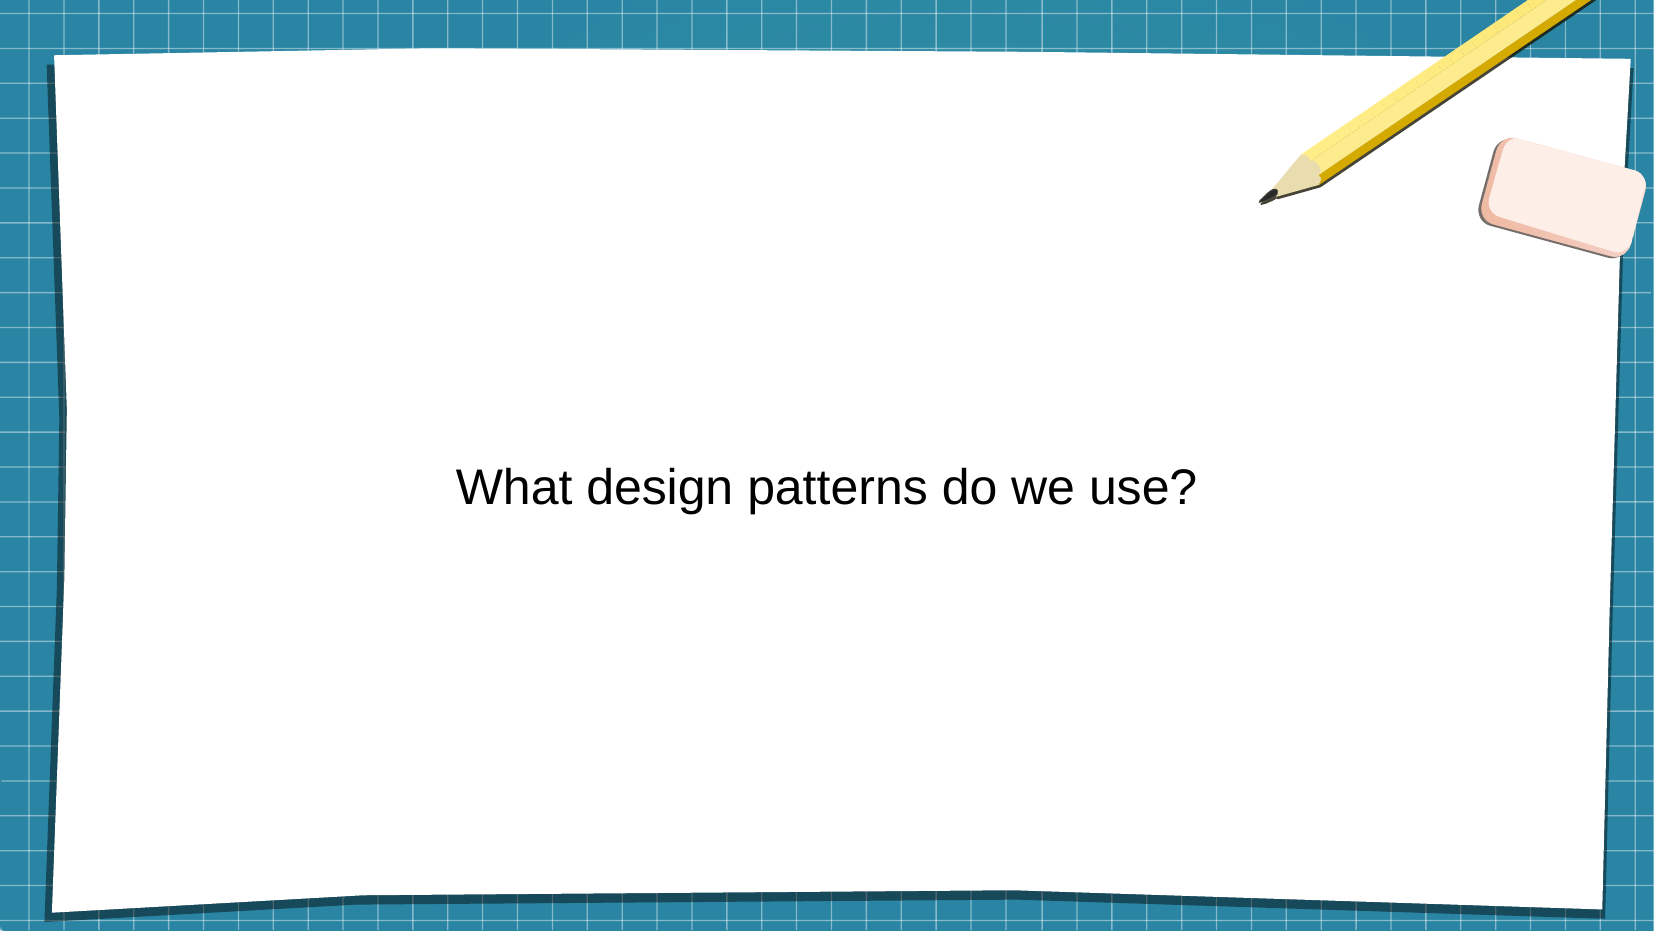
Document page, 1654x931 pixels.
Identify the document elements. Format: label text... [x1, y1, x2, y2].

list What design patterns do we use? [82, 217, 1571, 758]
